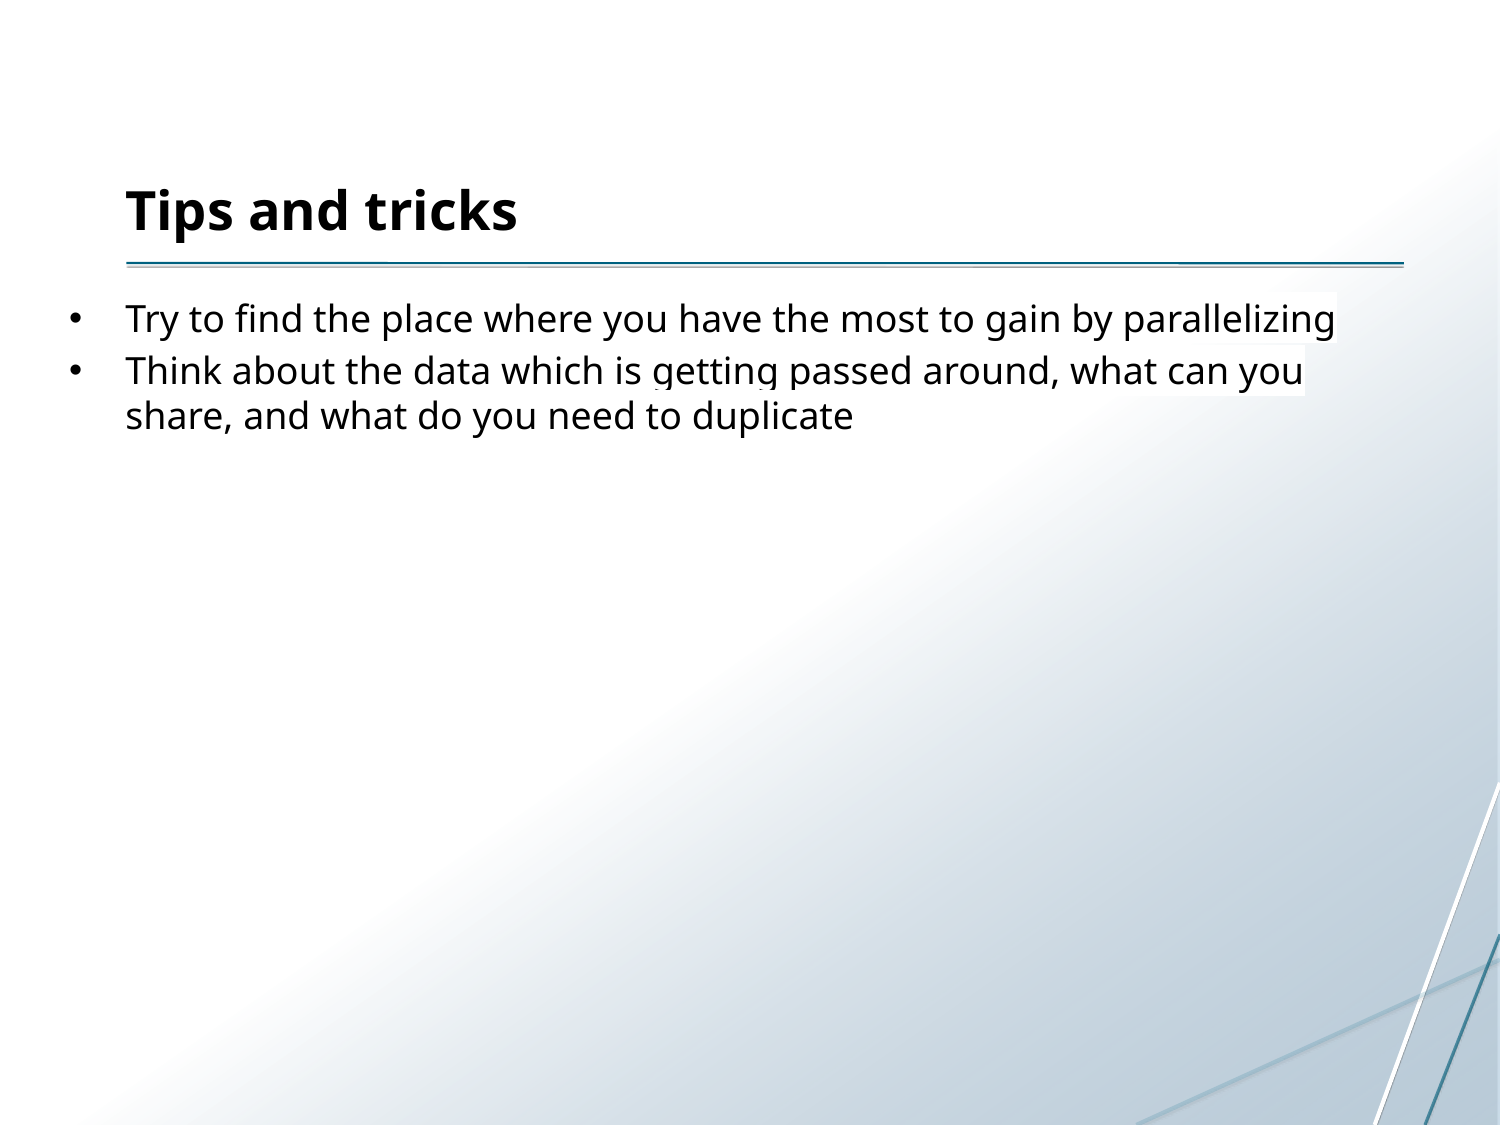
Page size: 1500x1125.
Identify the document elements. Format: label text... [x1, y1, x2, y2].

title Tips and tricks [109, 49, 1403, 249]
list Try to find the place where you have the most to gain by parallelizing Think about the data which is getting passed around, what can you share, and what do you need to duplicate [54, 287, 1404, 1005]
